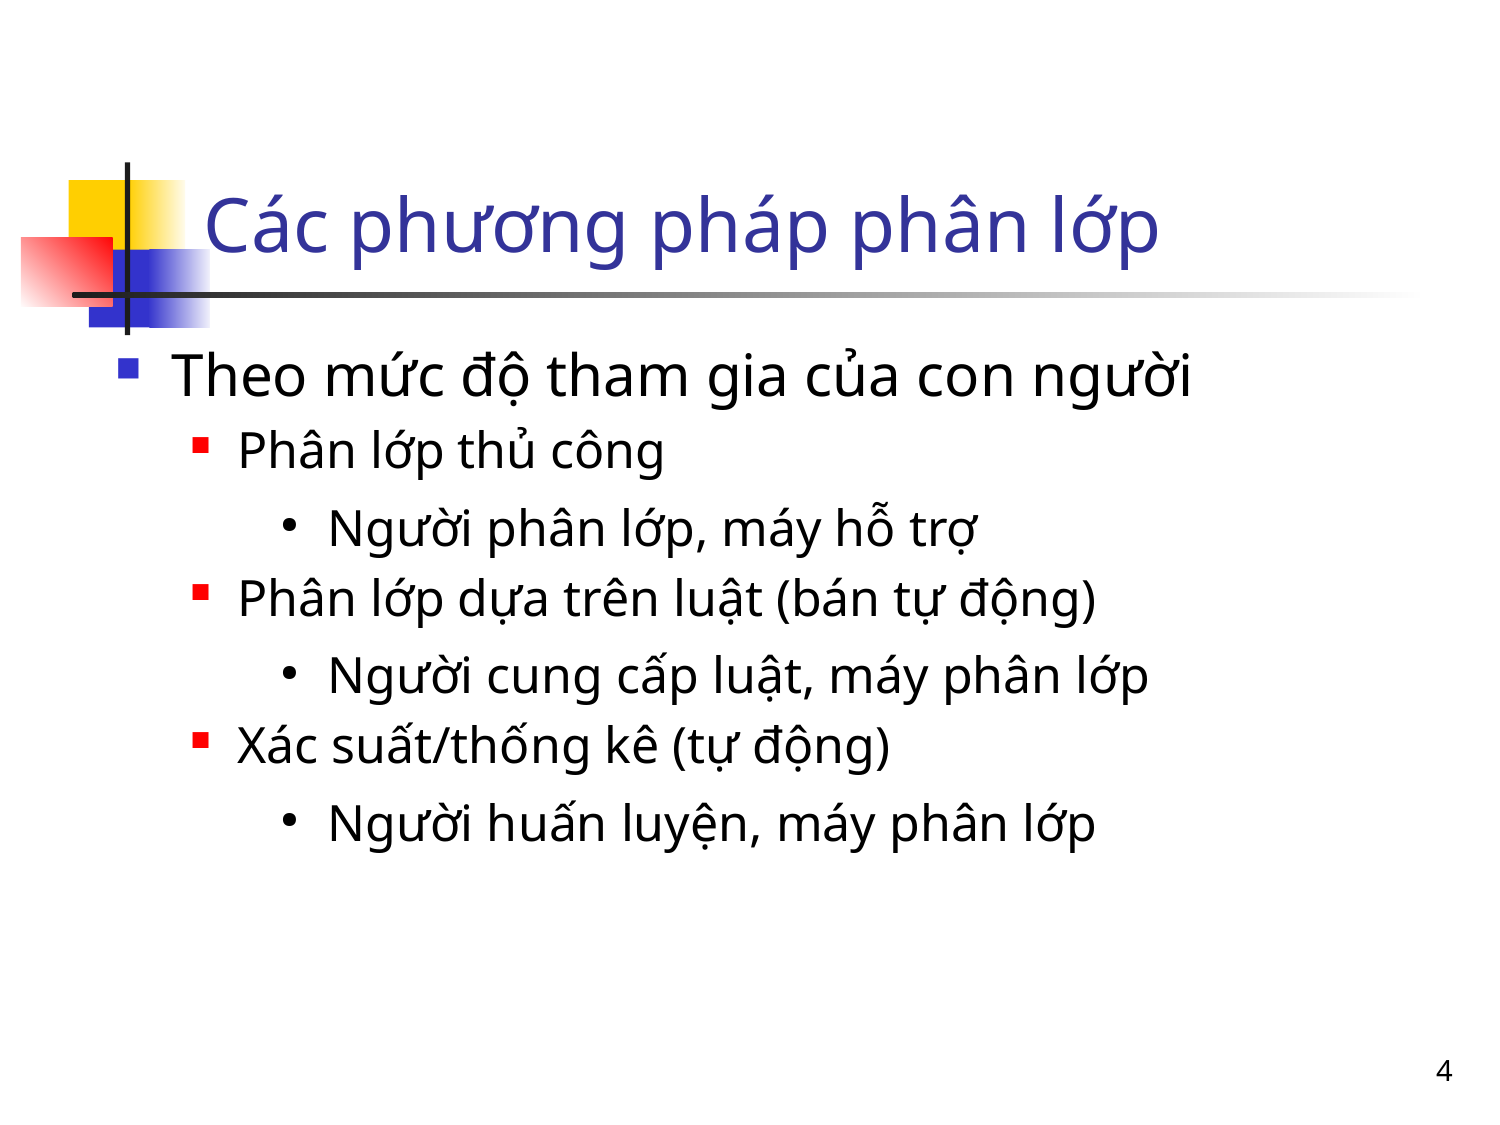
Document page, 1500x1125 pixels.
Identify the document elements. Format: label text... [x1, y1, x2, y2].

list Theo mức độ tham gia của con người Phân lớp thủ công Người phân lớp, máy hỗ trợ Phân lớp dựa trên luật (bán tự động) Người cung cấp luật, máy phân lớp Xác suất/thống kê (tự động) Người huấn luyện, máy phân lớp [100, 331, 1469, 1047]
slide_number <number> [1155, 1024, 1468, 1100]
title Các phương pháp phân lớp [188, 35, 1468, 275]
